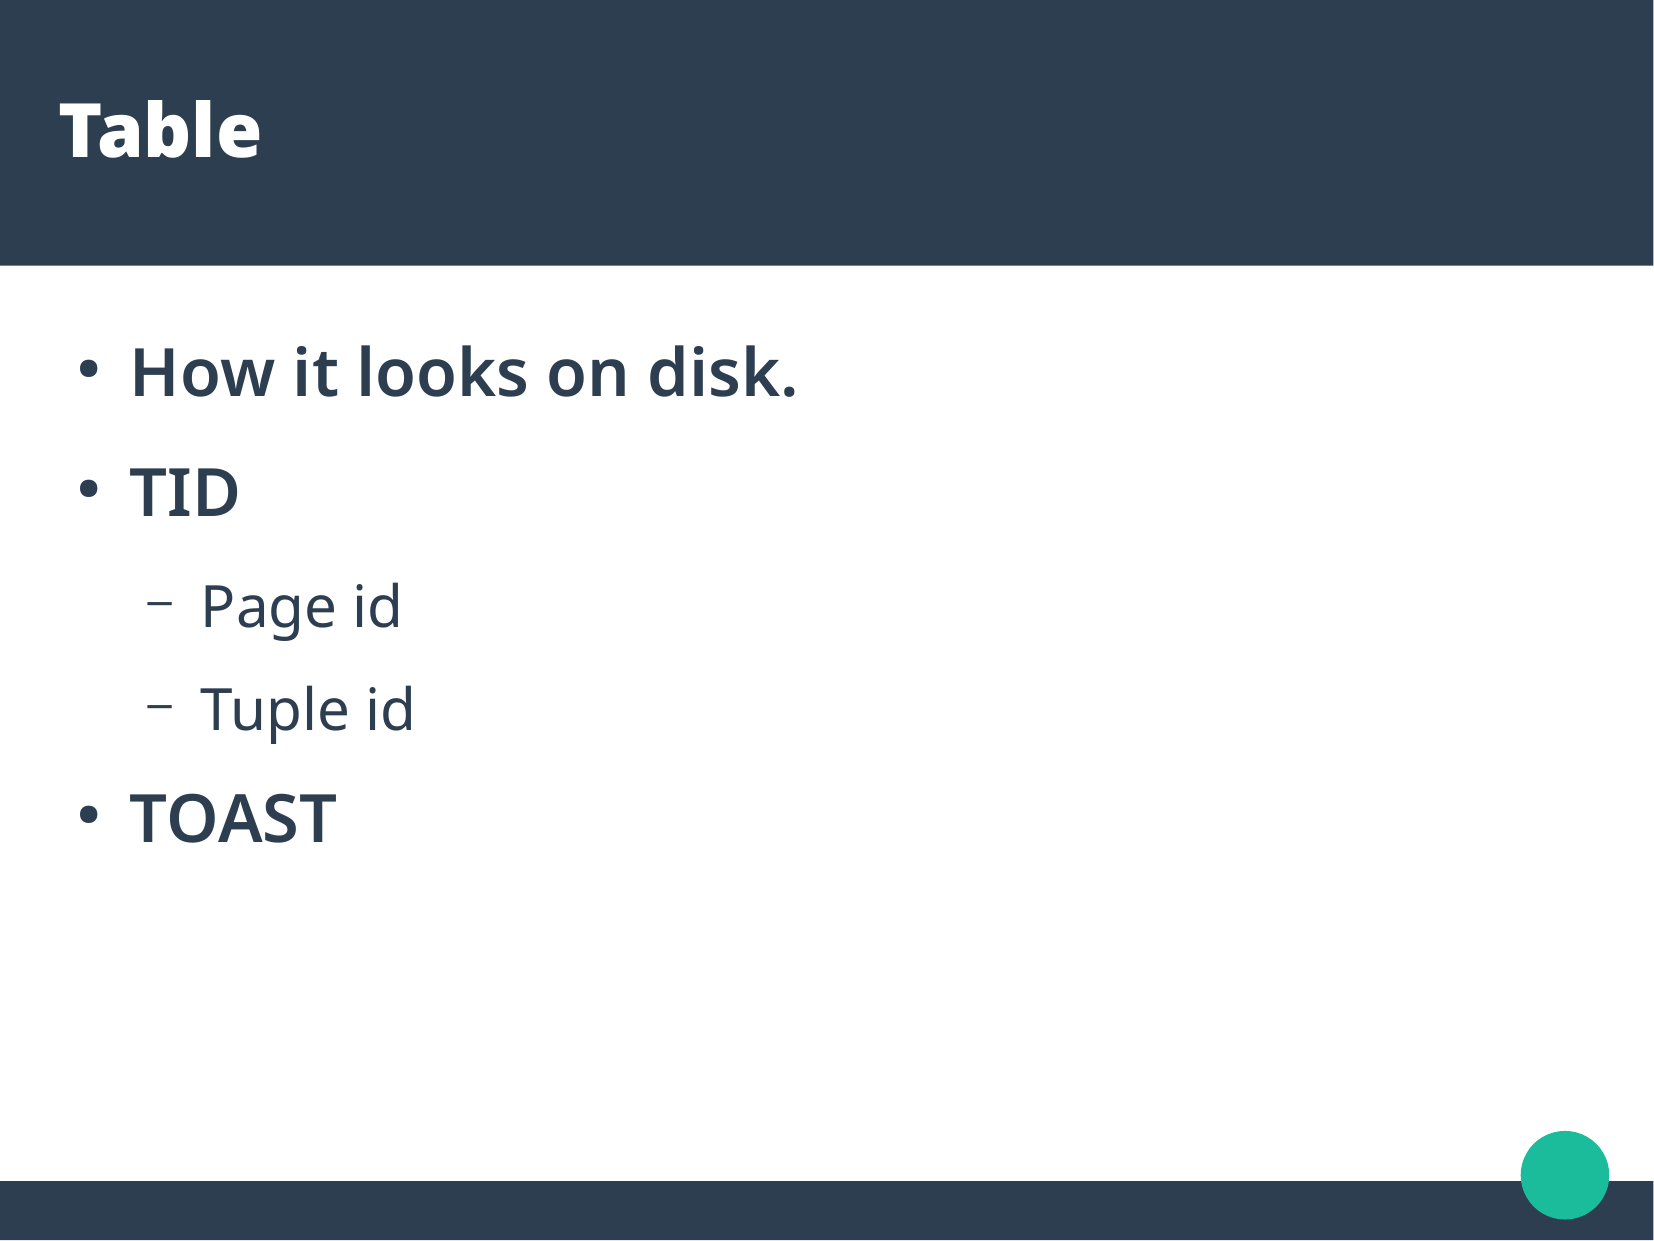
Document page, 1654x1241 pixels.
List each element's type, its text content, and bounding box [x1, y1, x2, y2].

list How it looks on disk. TID Page id Tuple id TOAST [59, 324, 1595, 1241]
title Table [59, 49, 1595, 207]
